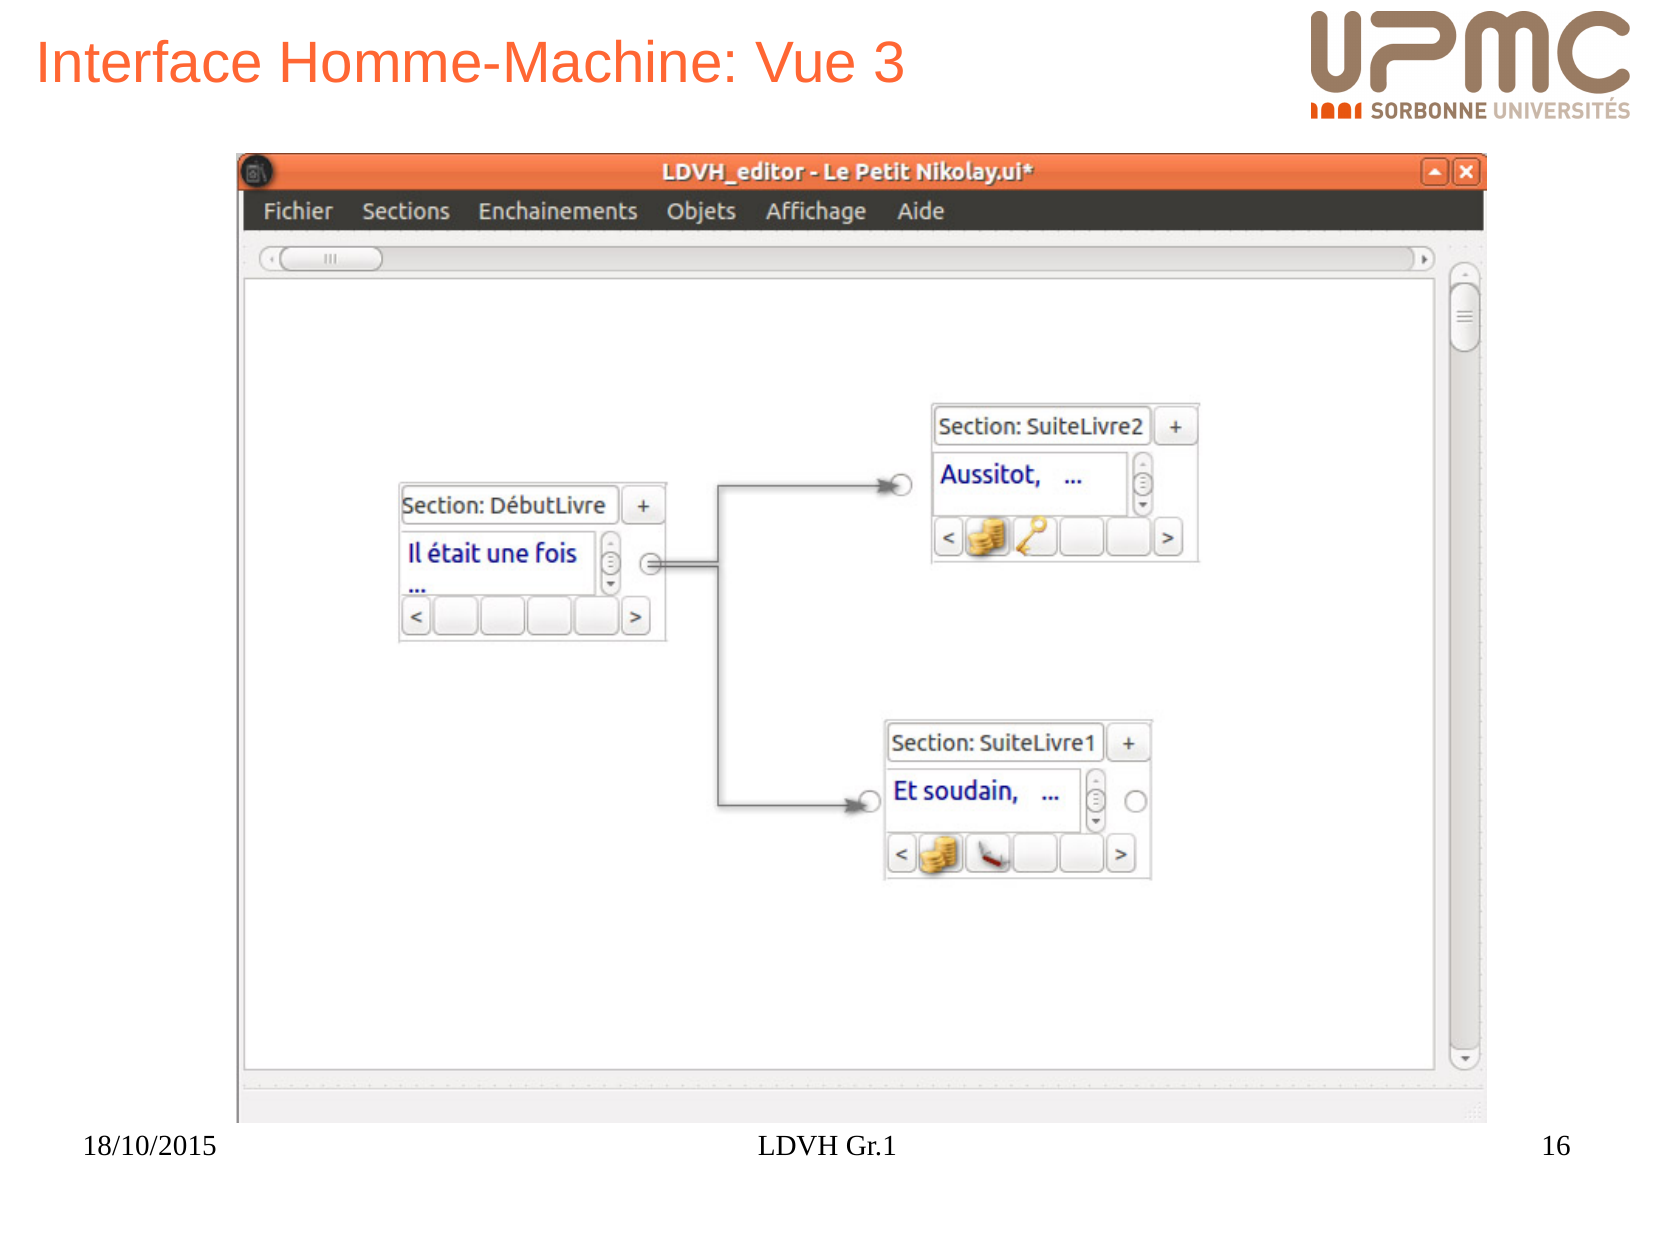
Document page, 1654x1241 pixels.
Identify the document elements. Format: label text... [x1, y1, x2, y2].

picture [236, 153, 1487, 1123]
picture [1311, 11, 1630, 120]
title Interface Homme-Machine: Vue 3 [35, 0, 1241, 130]
